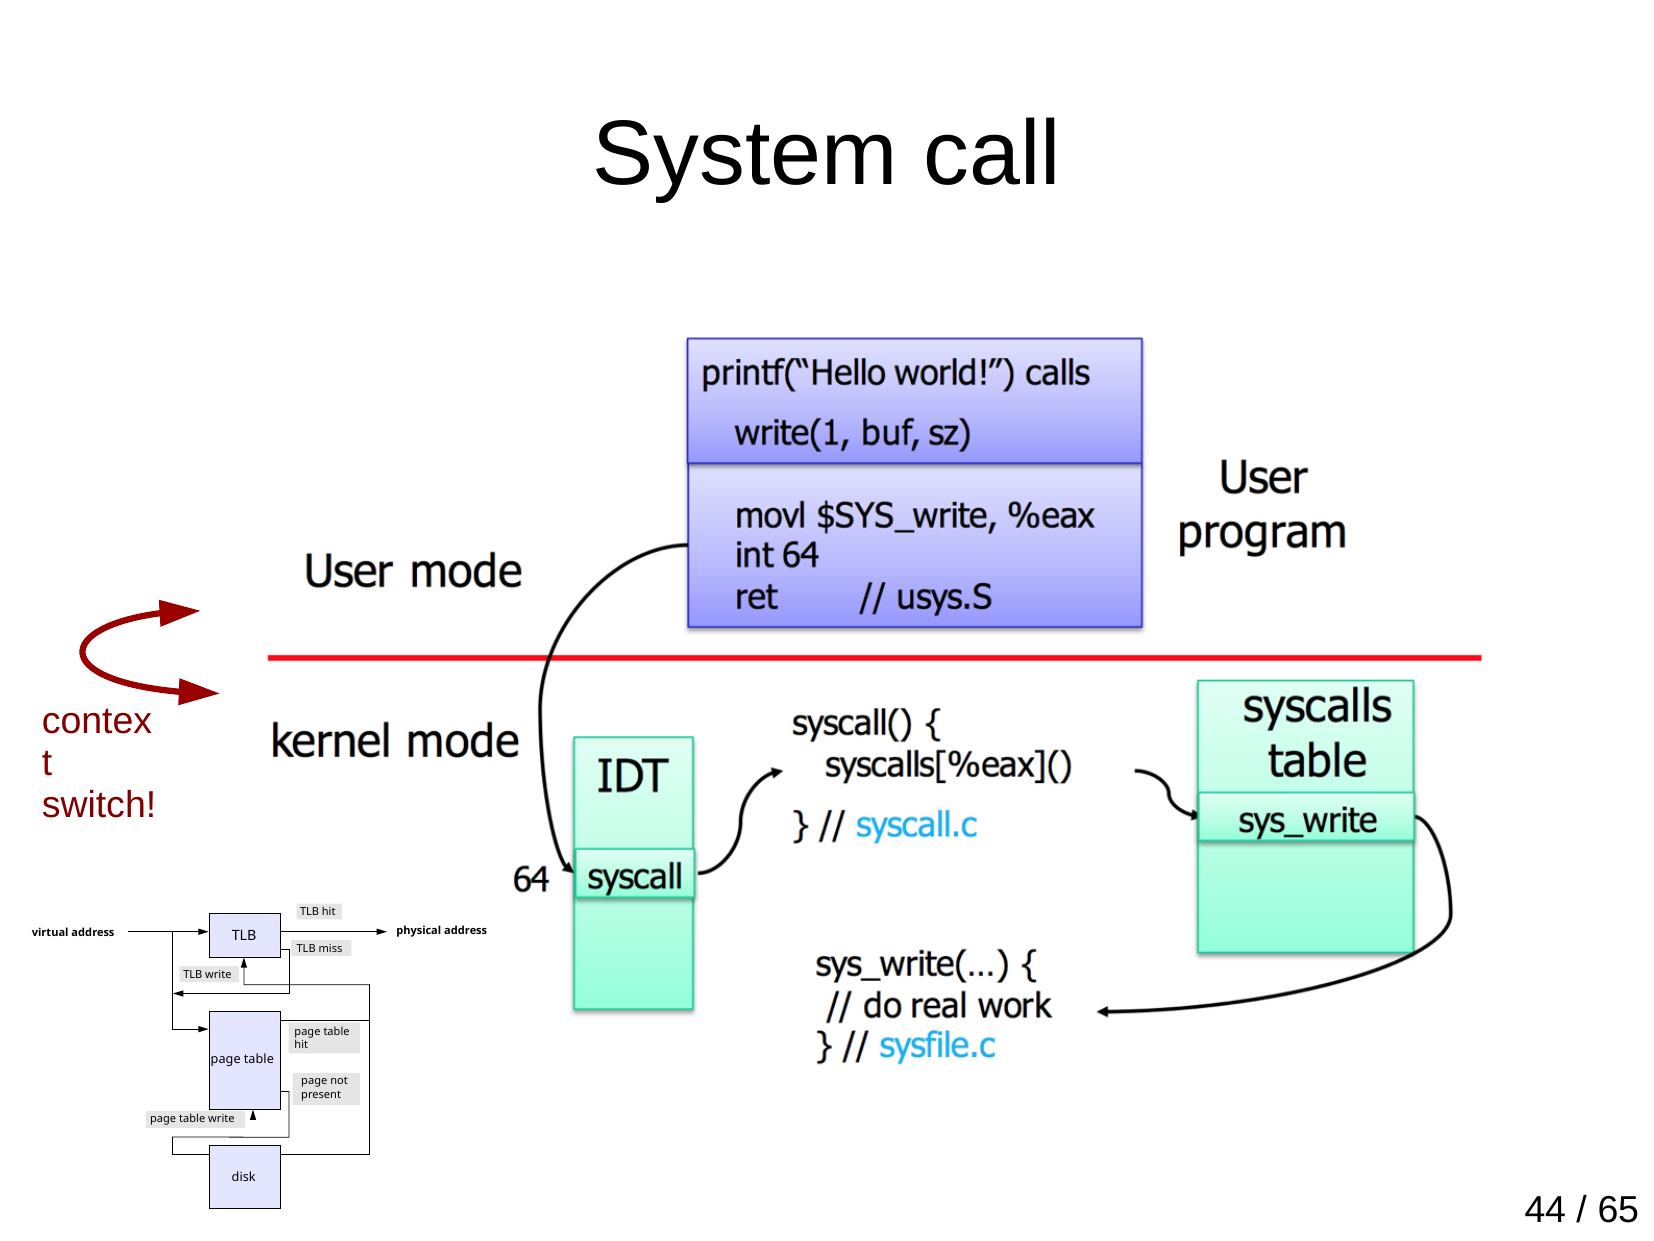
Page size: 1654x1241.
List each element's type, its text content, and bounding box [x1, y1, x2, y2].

title System call [82, 49, 1571, 257]
text_box <number> / 65 [1380, 1181, 1654, 1238]
picture [23, 307, 1524, 1220]
text_box context switch! [27, 692, 178, 792]
